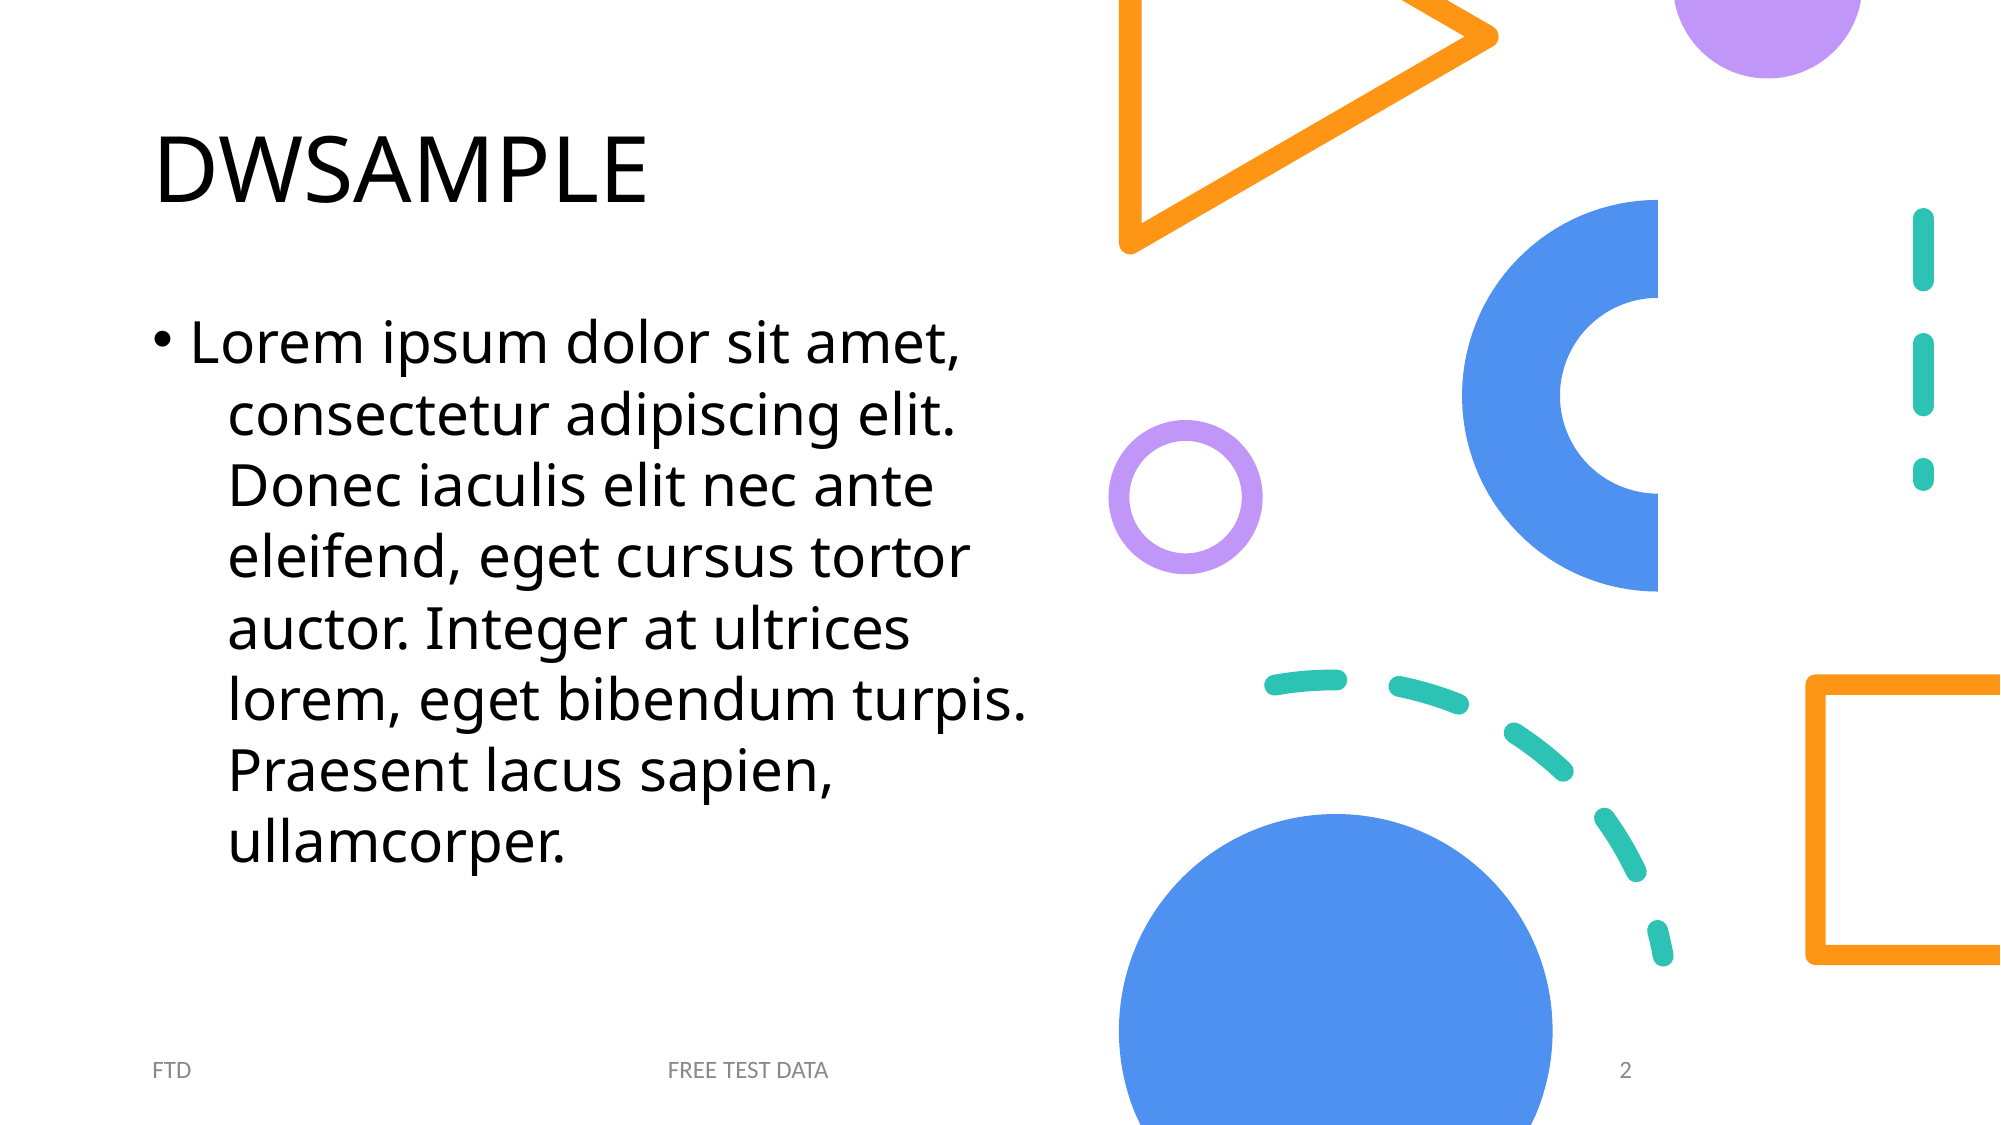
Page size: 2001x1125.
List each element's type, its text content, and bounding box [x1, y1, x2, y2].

text_box FTD [137, 1042, 418, 1103]
list Lorem ipsum dolor sit amet, consectetur adipiscing elit. Donec iaculis elit nec ante eleifend, eget cursus tortor auctor. Integer at ultrices lorem, eget bibendum turpis. Praesent lacus sapien, ullamcorper. [137, 299, 1050, 1014]
text_box FREE TEST DATA [447, 1042, 1050, 1103]
text_box [0, 0, 2000, 1125]
title DWSAMPLE [137, 59, 1050, 278]
